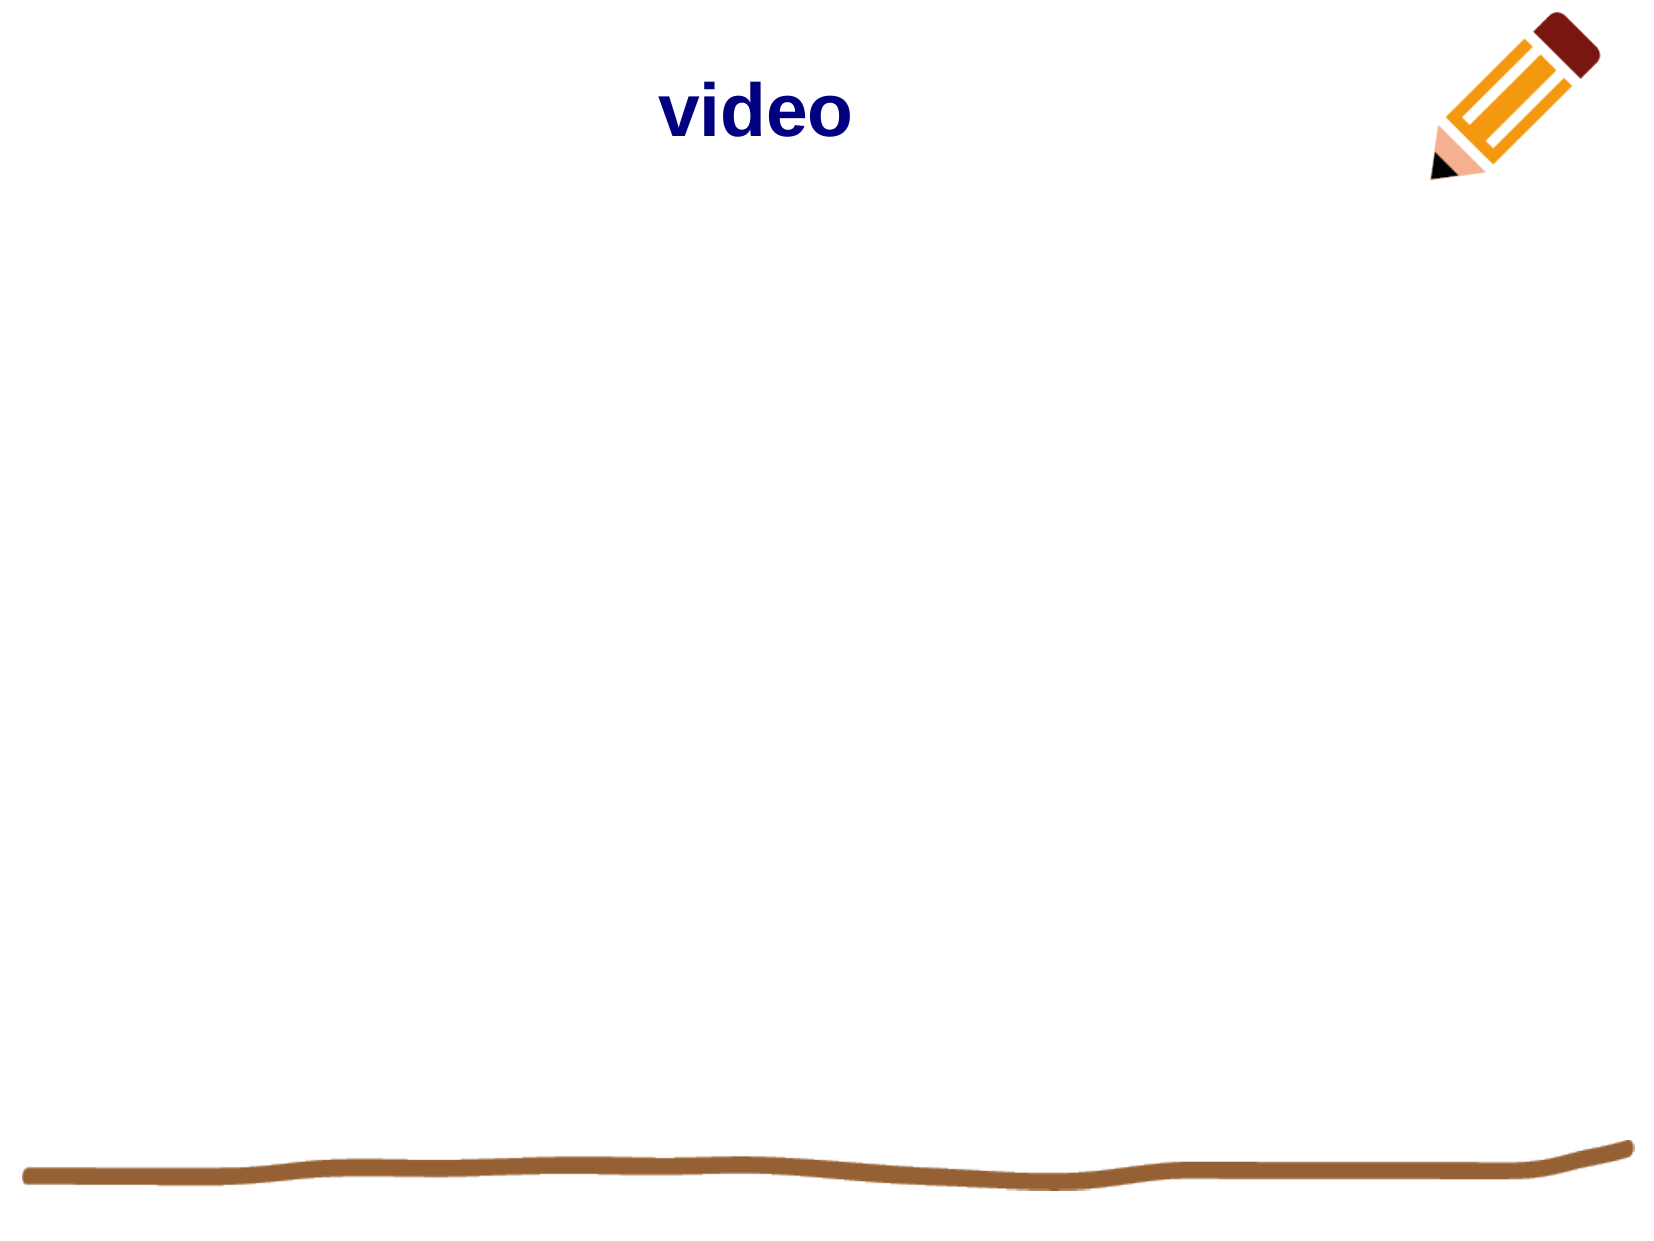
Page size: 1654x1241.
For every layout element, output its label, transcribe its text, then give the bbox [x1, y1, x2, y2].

picture [1430, 12, 1601, 181]
title video [82, 49, 1430, 172]
picture [22, 1140, 1635, 1191]
